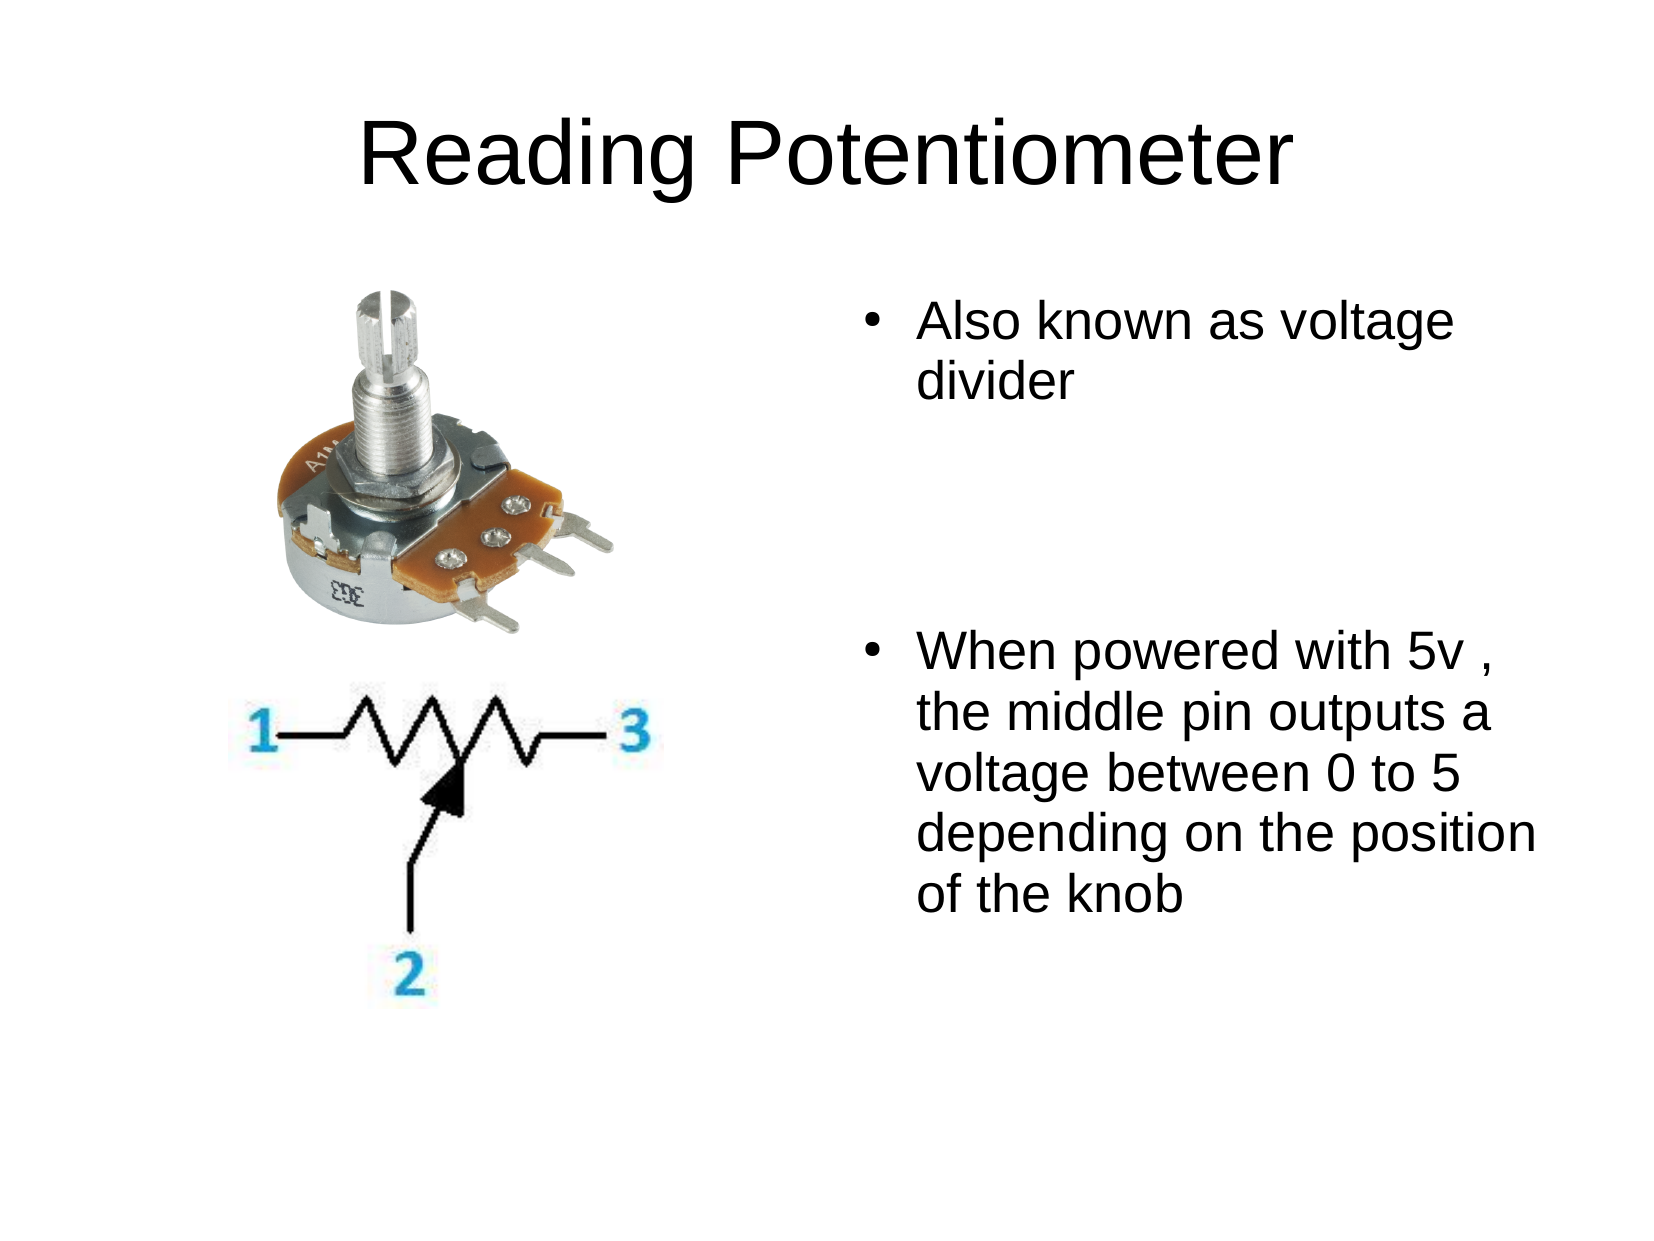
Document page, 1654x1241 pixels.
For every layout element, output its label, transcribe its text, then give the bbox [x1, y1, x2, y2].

picture [277, 290, 614, 634]
list Also known as voltage divider When powered with 5v , the middle pin outputs a voltage between 0 to 5 depending on the position of the knob [845, 290, 1572, 1010]
title Reading Potentiometer [82, 49, 1571, 257]
picture [228, 665, 664, 1009]
